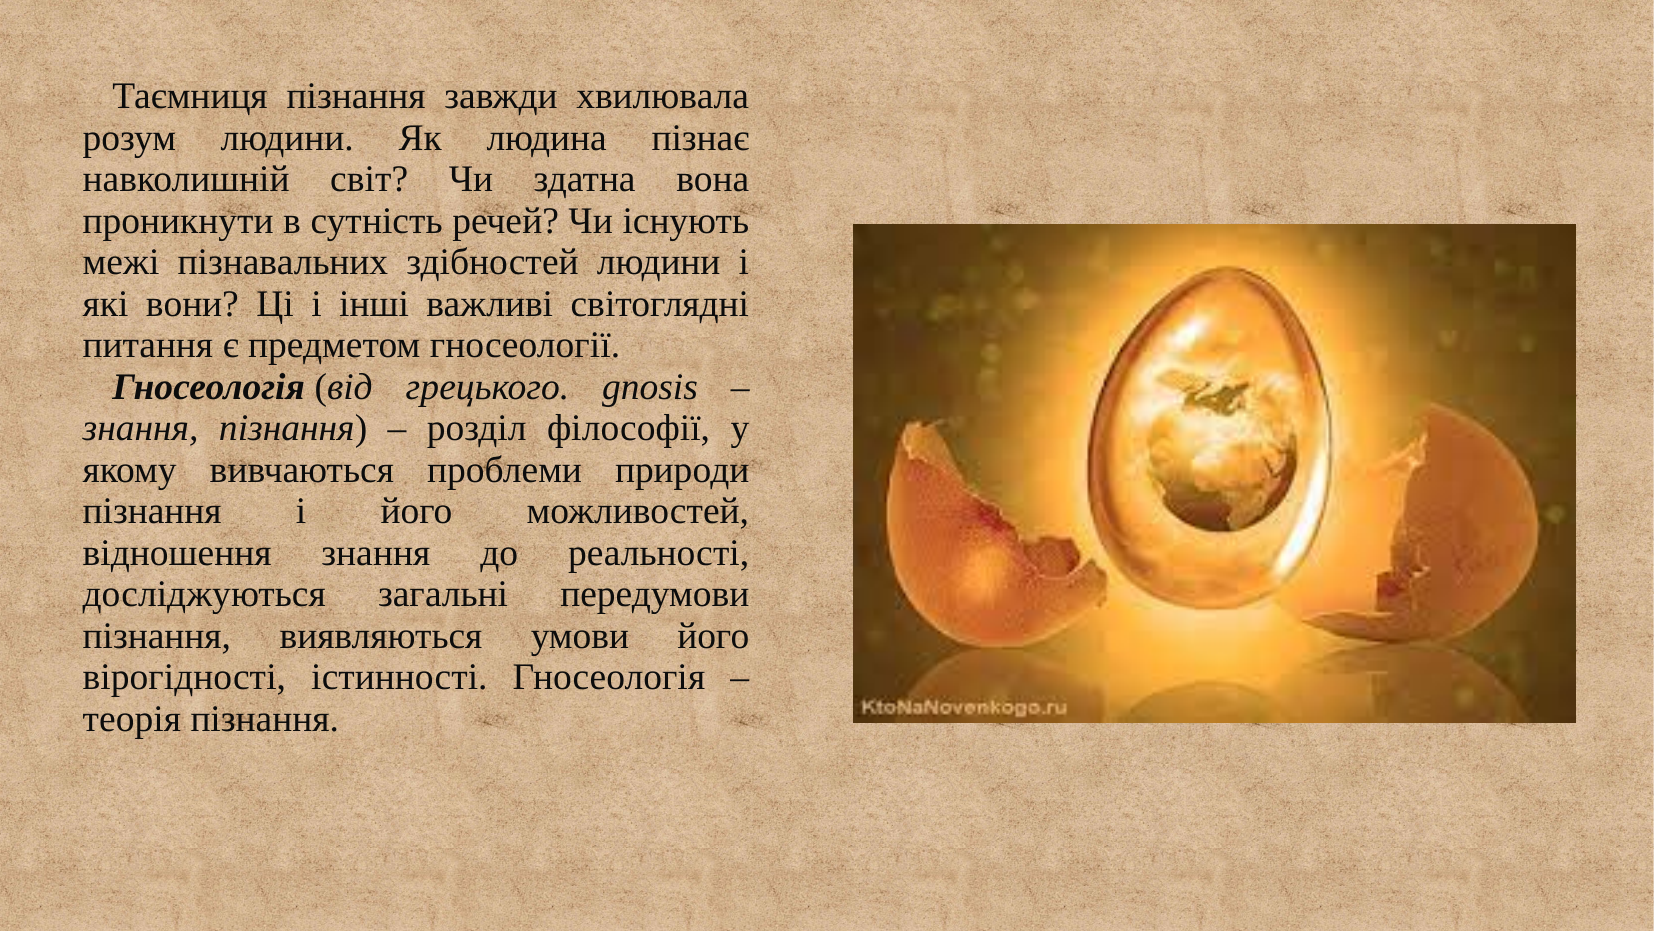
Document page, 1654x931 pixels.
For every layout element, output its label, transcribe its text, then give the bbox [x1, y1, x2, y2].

list Таємниця пізнання завжди хвилювала розум людини. Як людина пізнає навколишній світ? Чи здатна вона проникнути в сутність речей? Чи існують межі пізнавальних здібностей людини і які вони? Ці і інші важливі світоглядні питання є предметом гносеології. Гносеологія (від грецького. gnosis – знання, пізнання) – розділ філософії, у якому вивчаються проблеми природи пізнання і його можливостей, відношення знання до реальності, досліджуються загальні передумови пізнання, виявляються умови його вірогідності, істинності. Гносеологія – теорія пізнання. [82, 75, 751, 863]
picture [0, 0, 1654, 931]
